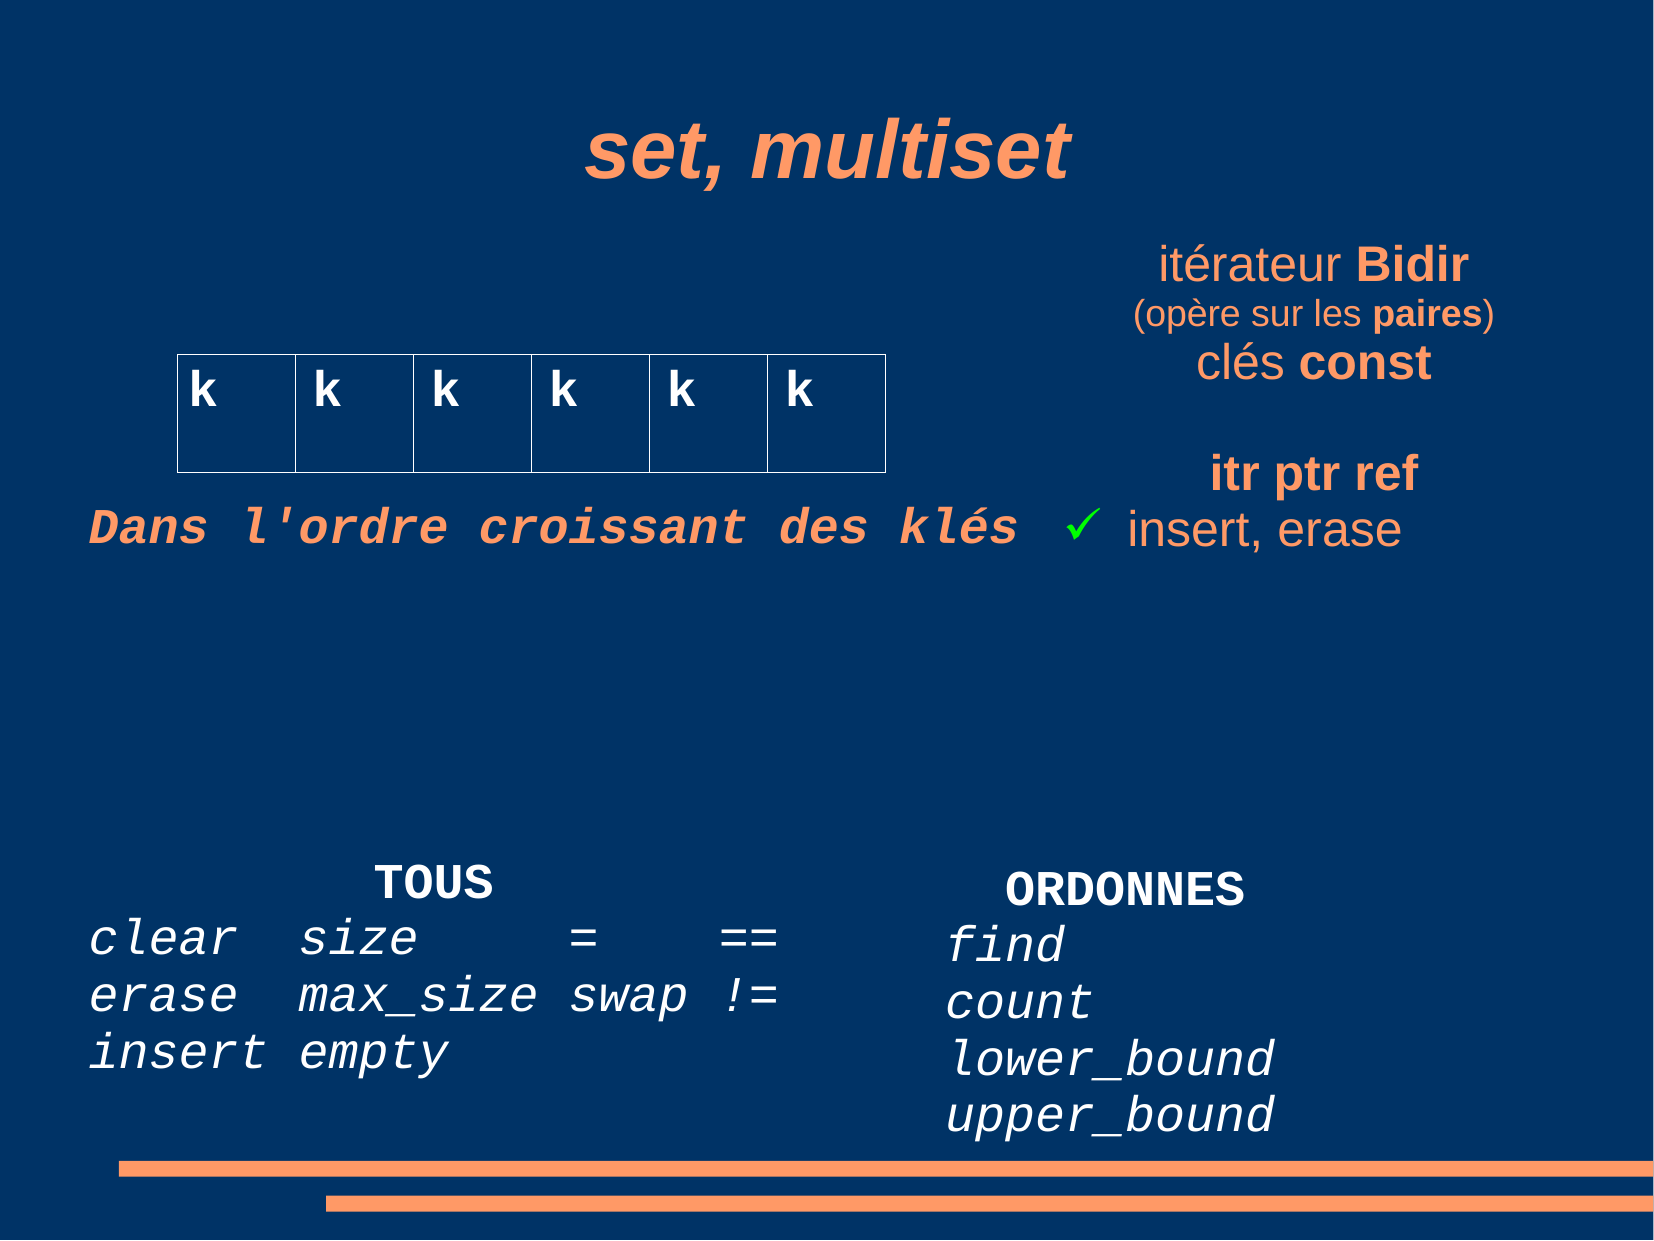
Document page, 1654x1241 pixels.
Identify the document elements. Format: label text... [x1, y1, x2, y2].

text_box itérateur Bidir (opère sur les paires) clés const itr ptr ref  insert, erase [1062, 236, 1565, 613]
text_box TOUS clear size = == erase max_size swap != insert empty [88, 856, 779, 1116]
title set, multiset [121, 46, 1534, 254]
text_box k [667, 361, 696, 417]
text_box k [549, 361, 578, 417]
text_box ORDONNES find count lower_bound upper_bound [944, 863, 1306, 1147]
text_box k [431, 361, 460, 417]
text_box k [313, 361, 347, 417]
text_box Dans l'ordre croissant des klés [88, 501, 1019, 573]
text_box k [785, 361, 814, 417]
text_box k [188, 361, 217, 417]
